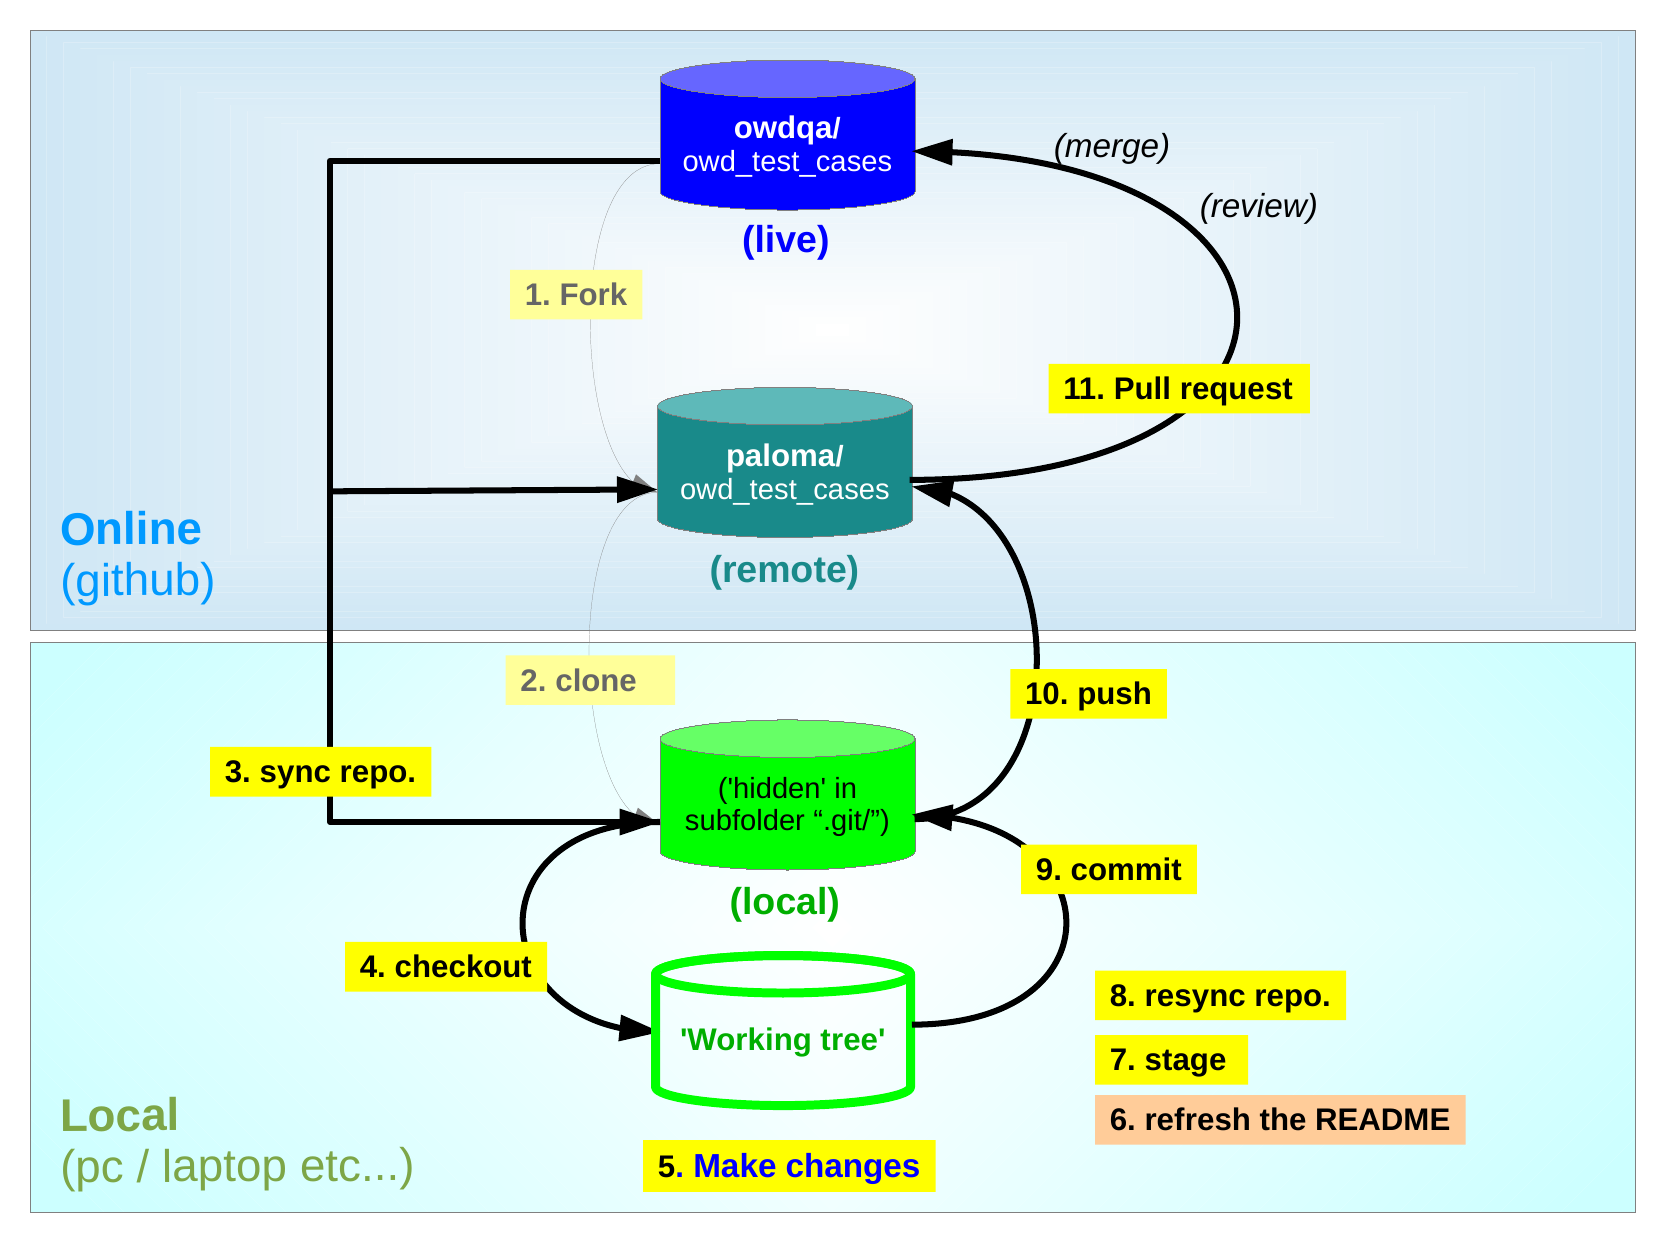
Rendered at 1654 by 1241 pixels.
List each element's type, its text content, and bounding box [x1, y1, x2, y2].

text_box 9. commit [1021, 844, 1197, 895]
text_box (review) [1185, 180, 1333, 232]
text_box 2. clone [505, 655, 676, 705]
text_box paloma/ owd_test_cases [657, 408, 913, 538]
text_box (merge) [1039, 120, 1186, 172]
text_box 5. Make changes [643, 1140, 936, 1192]
text_box [591, 153, 1234, 488]
text_box 4. checkout [345, 941, 548, 992]
text_box [30, 642, 1636, 1213]
text_box [333, 493, 635, 631]
text_box 10. push [1010, 669, 1167, 719]
text_box 8. resync repo. [1095, 970, 1347, 1021]
text_box 1. Fork [510, 269, 643, 320]
text_box 11. Pull request [1048, 363, 1310, 414]
text_box 6. refresh the README [1095, 1095, 1466, 1145]
text_box [526, 822, 1063, 1029]
text_box (live) [727, 210, 845, 268]
text_box [590, 642, 1033, 819]
text_box ('hidden' in subfolder “.git/”) [660, 739, 916, 871]
text_box (local) [714, 873, 856, 930]
text_box 'Working tree' [655, 976, 911, 1106]
text_box Local (pc / laptop etc...) [45, 1080, 430, 1200]
text_box [30, 30, 1636, 631]
text_box [333, 164, 649, 488]
text_box owdqa/ owd_test_cases [660, 79, 916, 210]
text_box 3. sync repo. [210, 746, 432, 797]
text_box 7. stage [1095, 1035, 1249, 1085]
text_box (remote) [694, 540, 875, 598]
text_box [333, 642, 629, 819]
text_box Online (github) [45, 495, 231, 614]
text_box [590, 488, 1032, 631]
